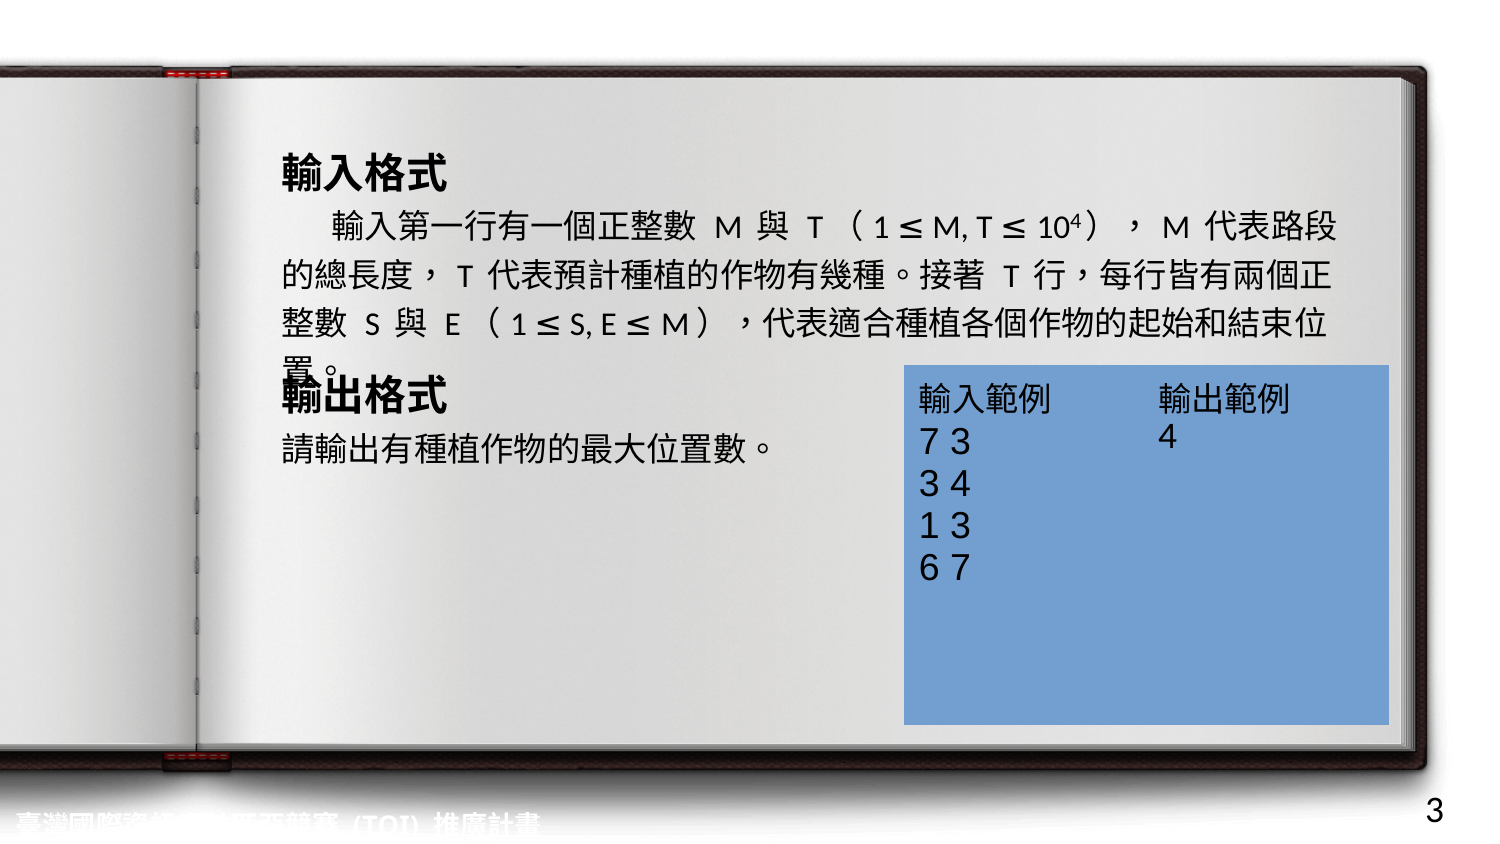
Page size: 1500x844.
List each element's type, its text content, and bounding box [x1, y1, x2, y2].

text_box 輸入格式 輸入第一行有一個正整數 M 與 T（1 ≤ M, T ≤ 104），M 代表路段的總長度，T 代表預計種植的作物有幾種。接著 T 行，每行皆有兩個正整數 S 與 E（1 ≤ S, E ≤ M），代表適合種植各個作物的起始和結束位置。 [266, 132, 1356, 400]
text_box <編號> [1410, 779, 1500, 844]
table_header 輸入範例 7 3 3 4 1 3 6 7 [904, 365, 1143, 725]
table_header 輸出範例 4 [1143, 365, 1389, 725]
text_box 輸出格式 請輸出有種植作物的最大位置數。 [266, 355, 891, 478]
picture [0, 0, 1500, 844]
